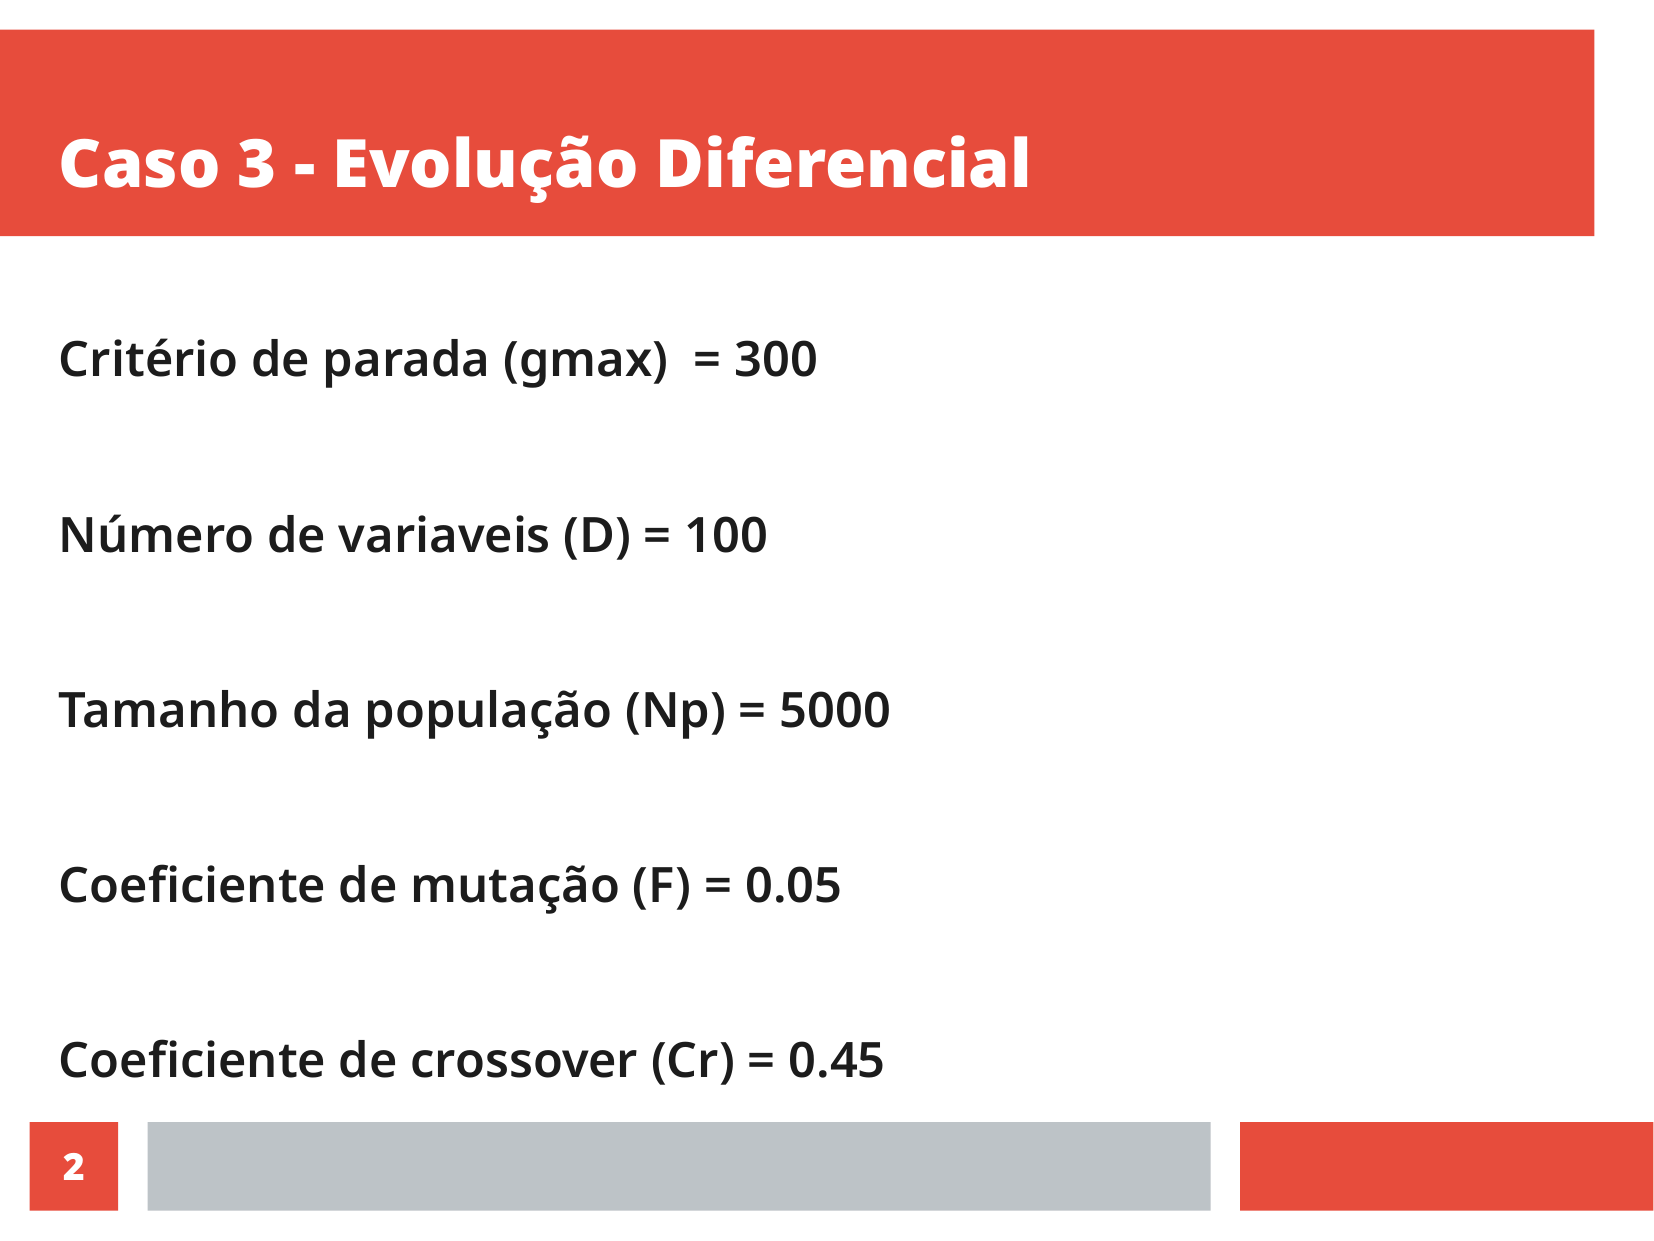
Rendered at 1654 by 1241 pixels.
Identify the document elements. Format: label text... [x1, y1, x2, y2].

list Critério de parada (gmax) = 300 Número de variaveis (D) = 100 Tamanho da população (Np) = 5000 Coeficiente de mutação (F) = 0.05 Coeficiente de crossover (Cr) = 0.45 [59, 324, 1565, 1093]
title Caso 3 - Evolução Diferencial [59, 59, 1595, 207]
